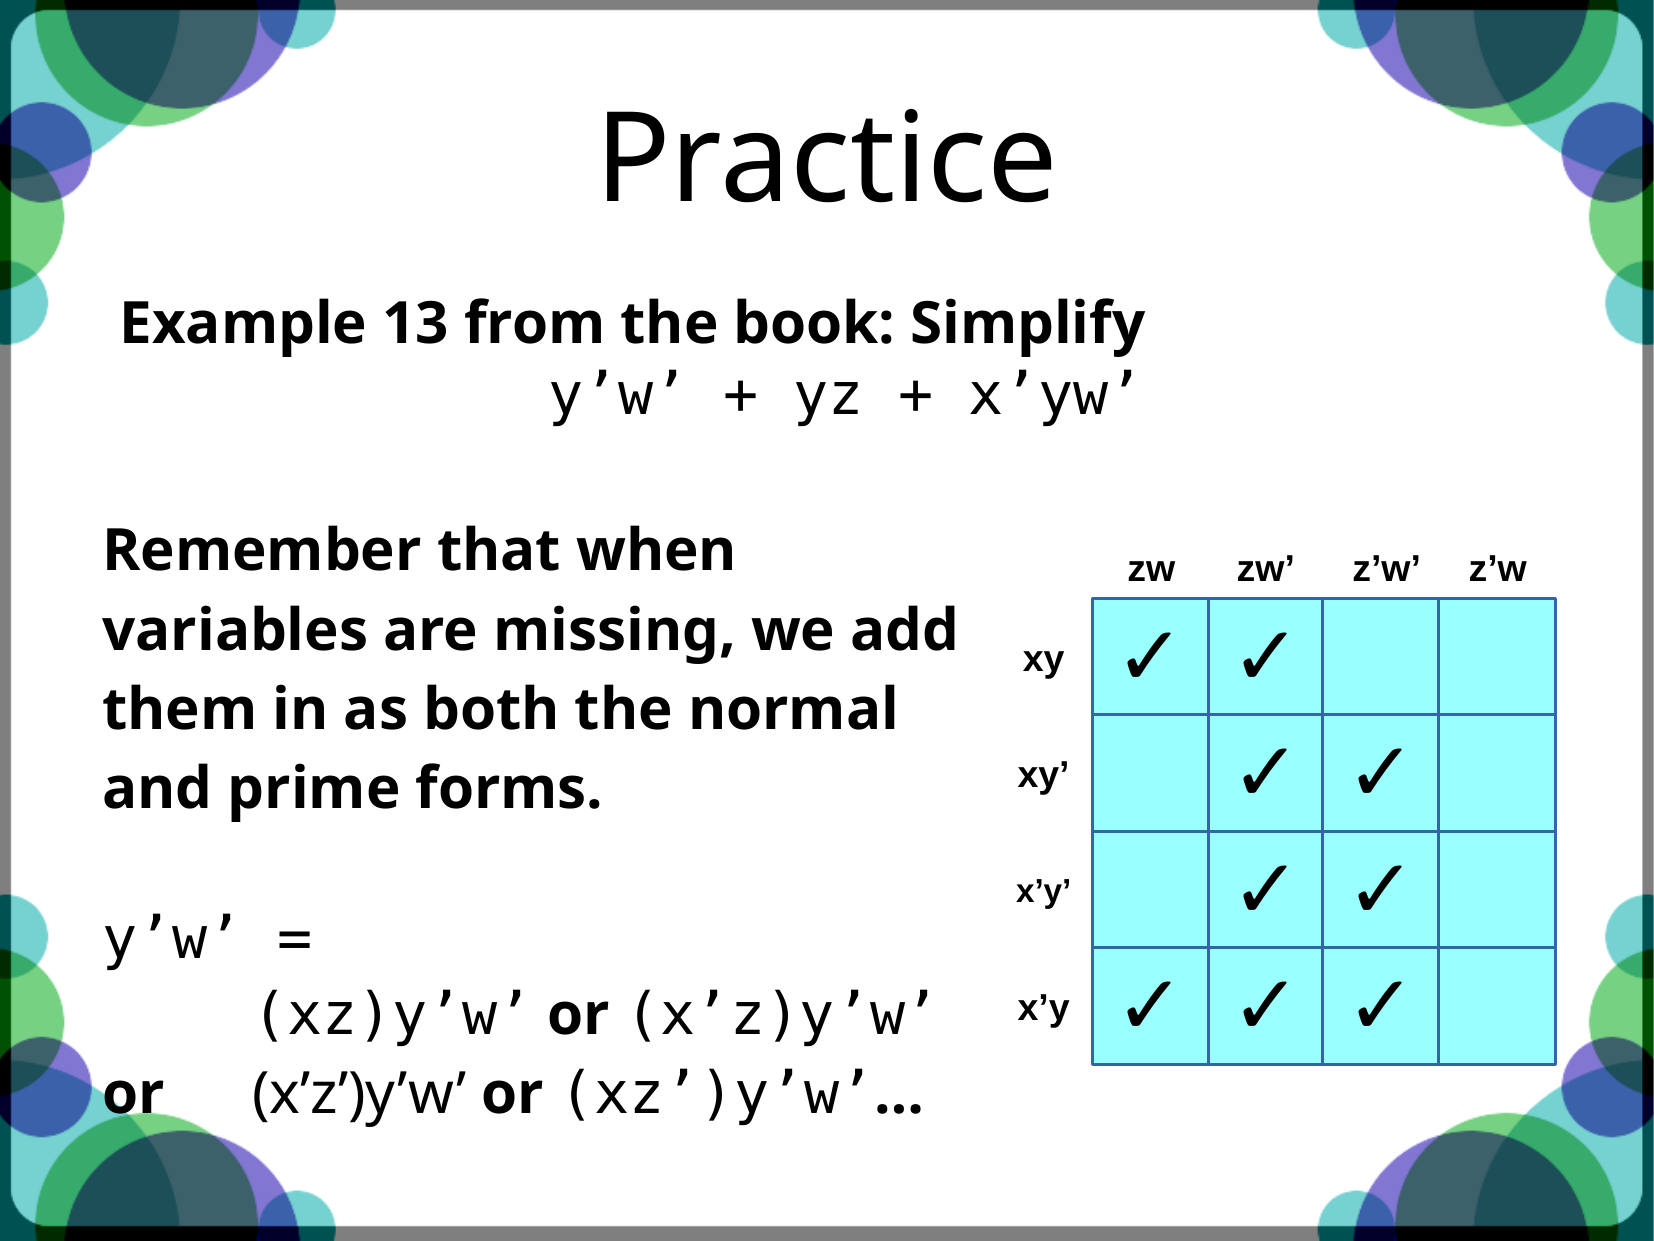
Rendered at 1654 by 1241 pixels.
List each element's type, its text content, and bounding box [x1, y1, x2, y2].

text_box ✓ [1322, 714, 1438, 831]
text_box ✓ [1208, 714, 1322, 831]
text_box [1092, 714, 1208, 947]
text_box ✓ [1208, 947, 1322, 1065]
text_box zw [1090, 540, 1206, 597]
text_box x’y [998, 948, 1089, 1066]
text_box ✓ [1322, 831, 1438, 947]
picture [0, 0, 1654, 1241]
text_box ✓ [1208, 831, 1322, 947]
text_box xy’ [998, 716, 1089, 832]
text_box x’y’ [998, 832, 1089, 948]
text_box Remember that when variables are missing, we add them in as both the normal and prime forms. y’w’ = (xz)y’w’ or (x’z)y’w’ or (x’z’)y’w’ or (xz’)y’w’… [102, 508, 965, 1060]
text_box z’w [1438, 540, 1557, 597]
text_box ✓ [1208, 598, 1322, 714]
text_box ✓ [1092, 947, 1208, 1065]
text_box xy [998, 599, 1089, 716]
text_box z’w’ [1327, 540, 1438, 597]
text_box [1322, 598, 1556, 1065]
title Practice [82, 49, 1571, 257]
text_box Example 13 from the book: Simplify y’w’ + yz + x’yw’ [119, 281, 1573, 535]
text_box ✓ [1092, 598, 1208, 714]
text_box zw’ [1206, 540, 1325, 597]
text_box ✓ [1322, 947, 1438, 1065]
